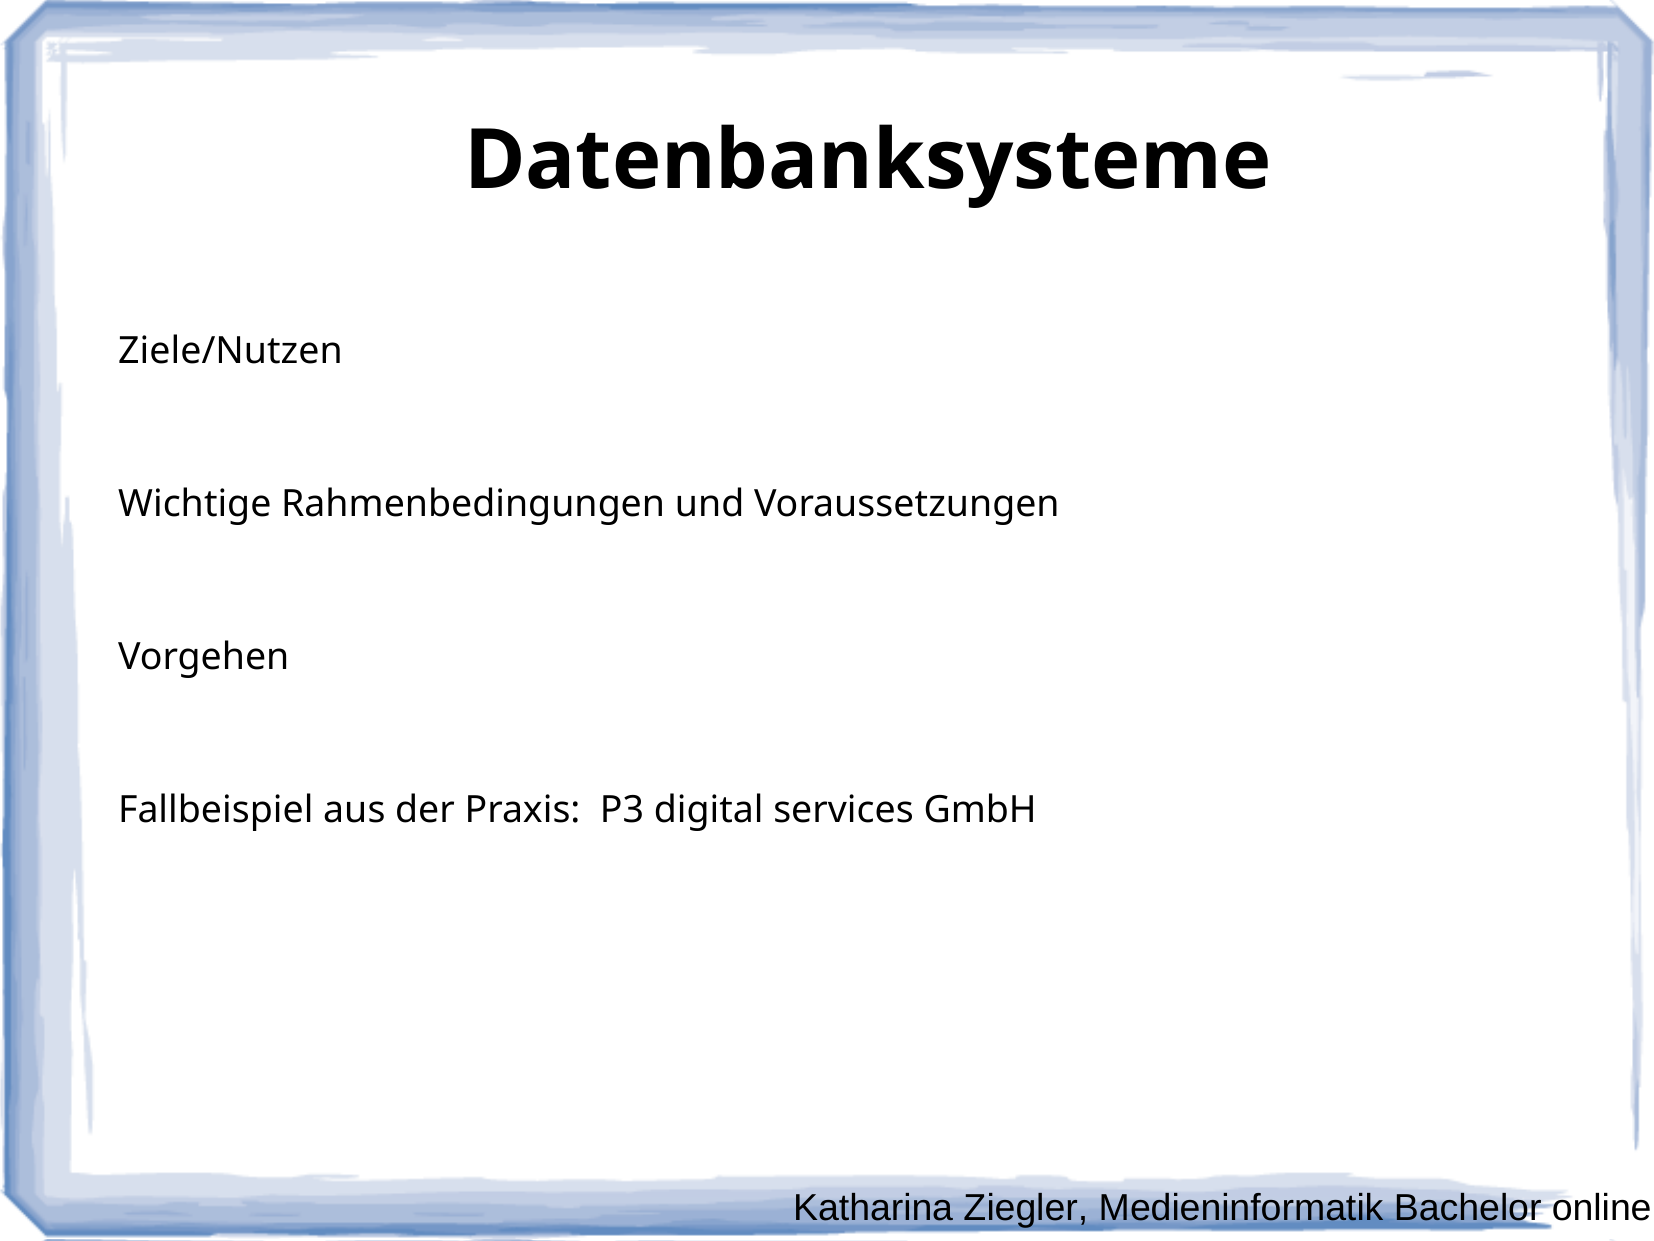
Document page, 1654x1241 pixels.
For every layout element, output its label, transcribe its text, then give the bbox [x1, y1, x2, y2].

list Ziele/Nutzen Wichtige Rahmenbedingungen und Voraussetzungen Vorgehen Fallbeispiel aus der Praxis: P3 digital services GmbH [118, 324, 1571, 1030]
picture [0, 0, 1654, 1241]
text_box Katharina Ziegler, Medieninformatik Bachelor online [749, 1176, 1654, 1241]
title Datenbanksysteme [82, 49, 1571, 257]
